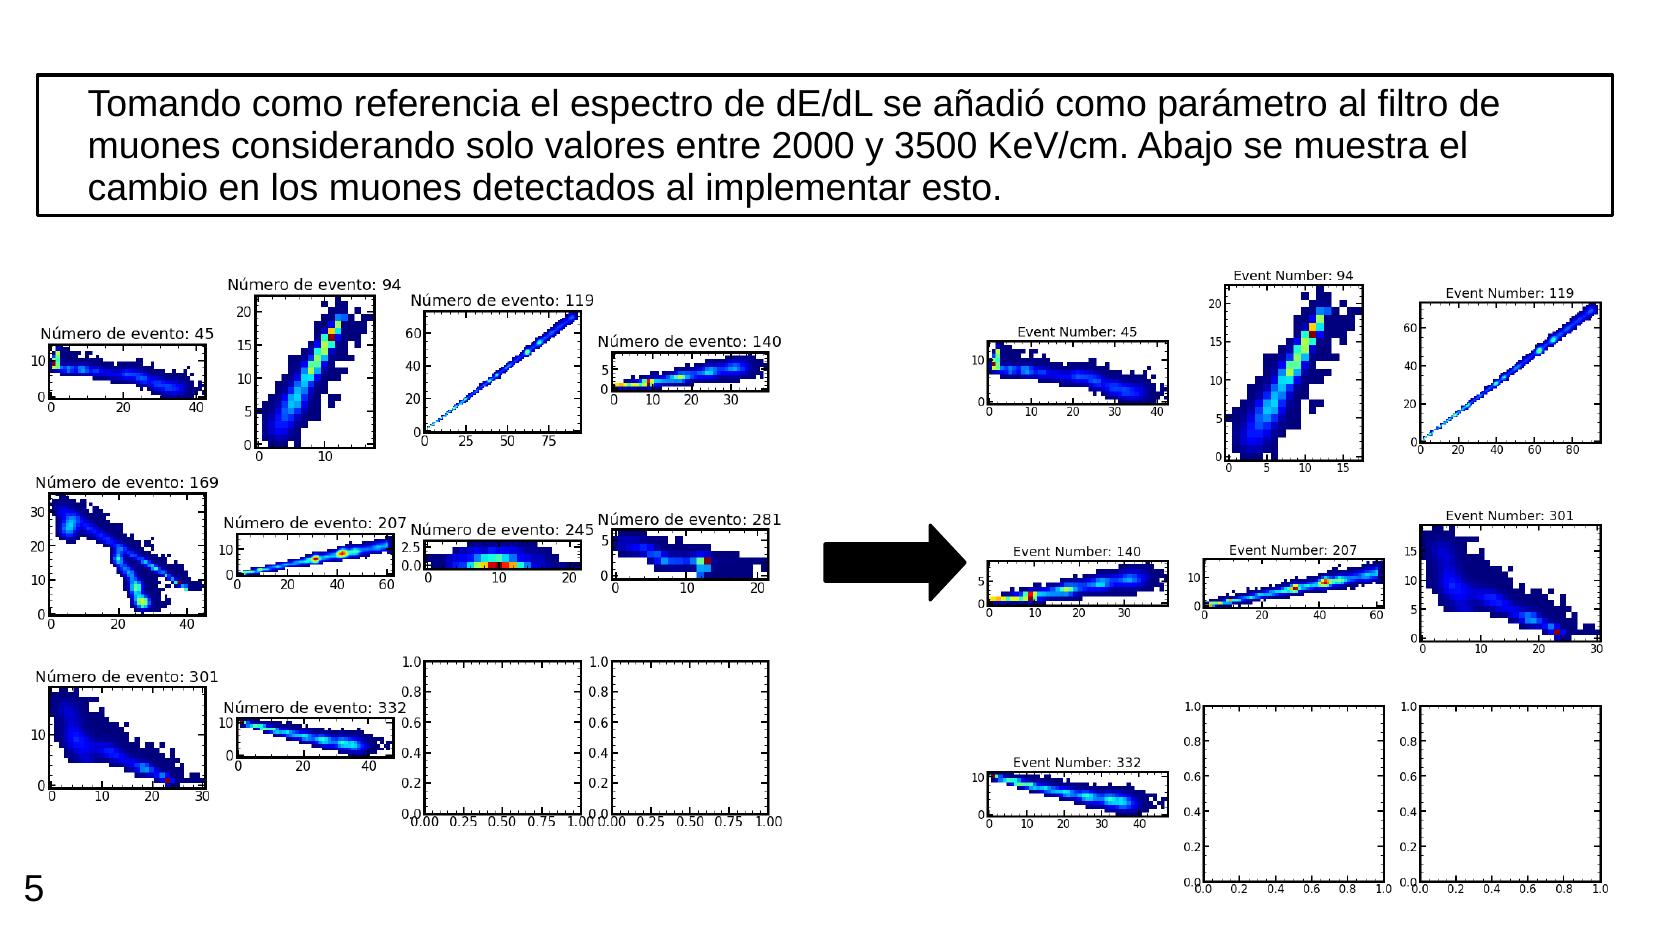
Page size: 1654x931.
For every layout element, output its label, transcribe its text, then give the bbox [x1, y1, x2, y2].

picture [19, 262, 788, 826]
text_box <number> [8, 860, 638, 931]
text_box [825, 525, 966, 601]
text_box Tomando como referencia el espectro de dE/dL se añadió como parámetro al filtro de muones considerando solo valores entre 2000 y 3500 KeV/cm. Abajo se muestra el cambio en los muones detectados al implementar esto. [37, 75, 1613, 216]
picture [965, 261, 1613, 901]
